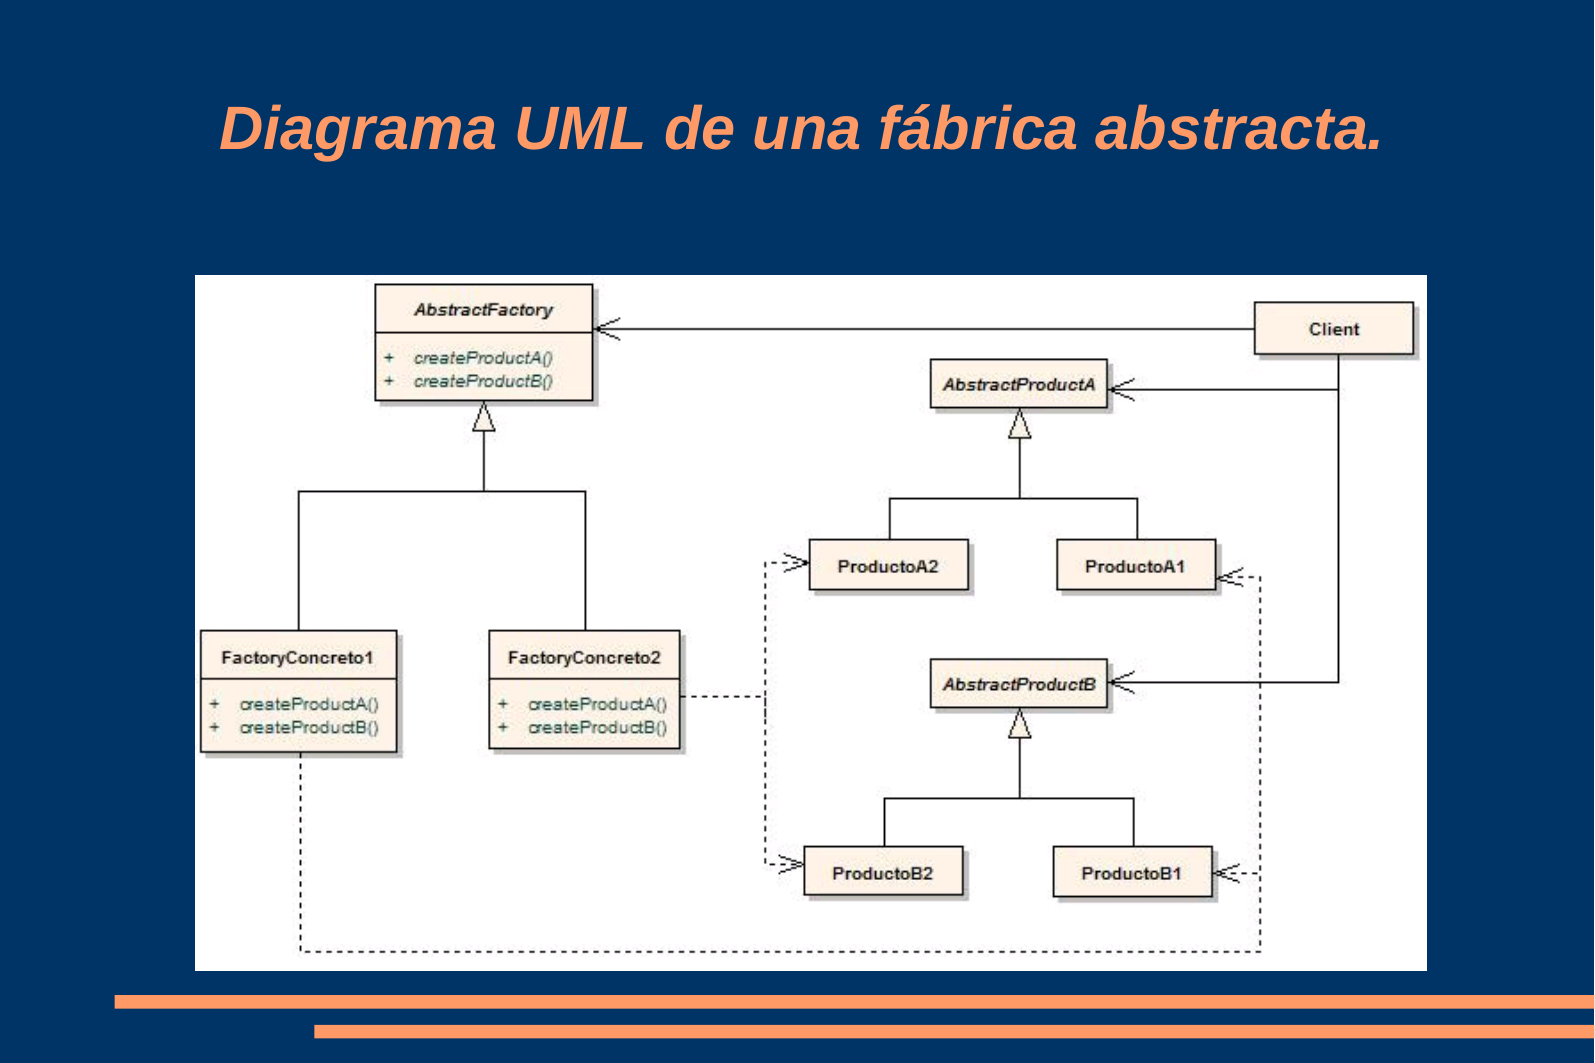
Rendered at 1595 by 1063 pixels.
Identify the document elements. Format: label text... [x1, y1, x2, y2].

title Diagrama UML de una fábrica abstracta. [117, 39, 1479, 218]
picture [195, 275, 1427, 971]
